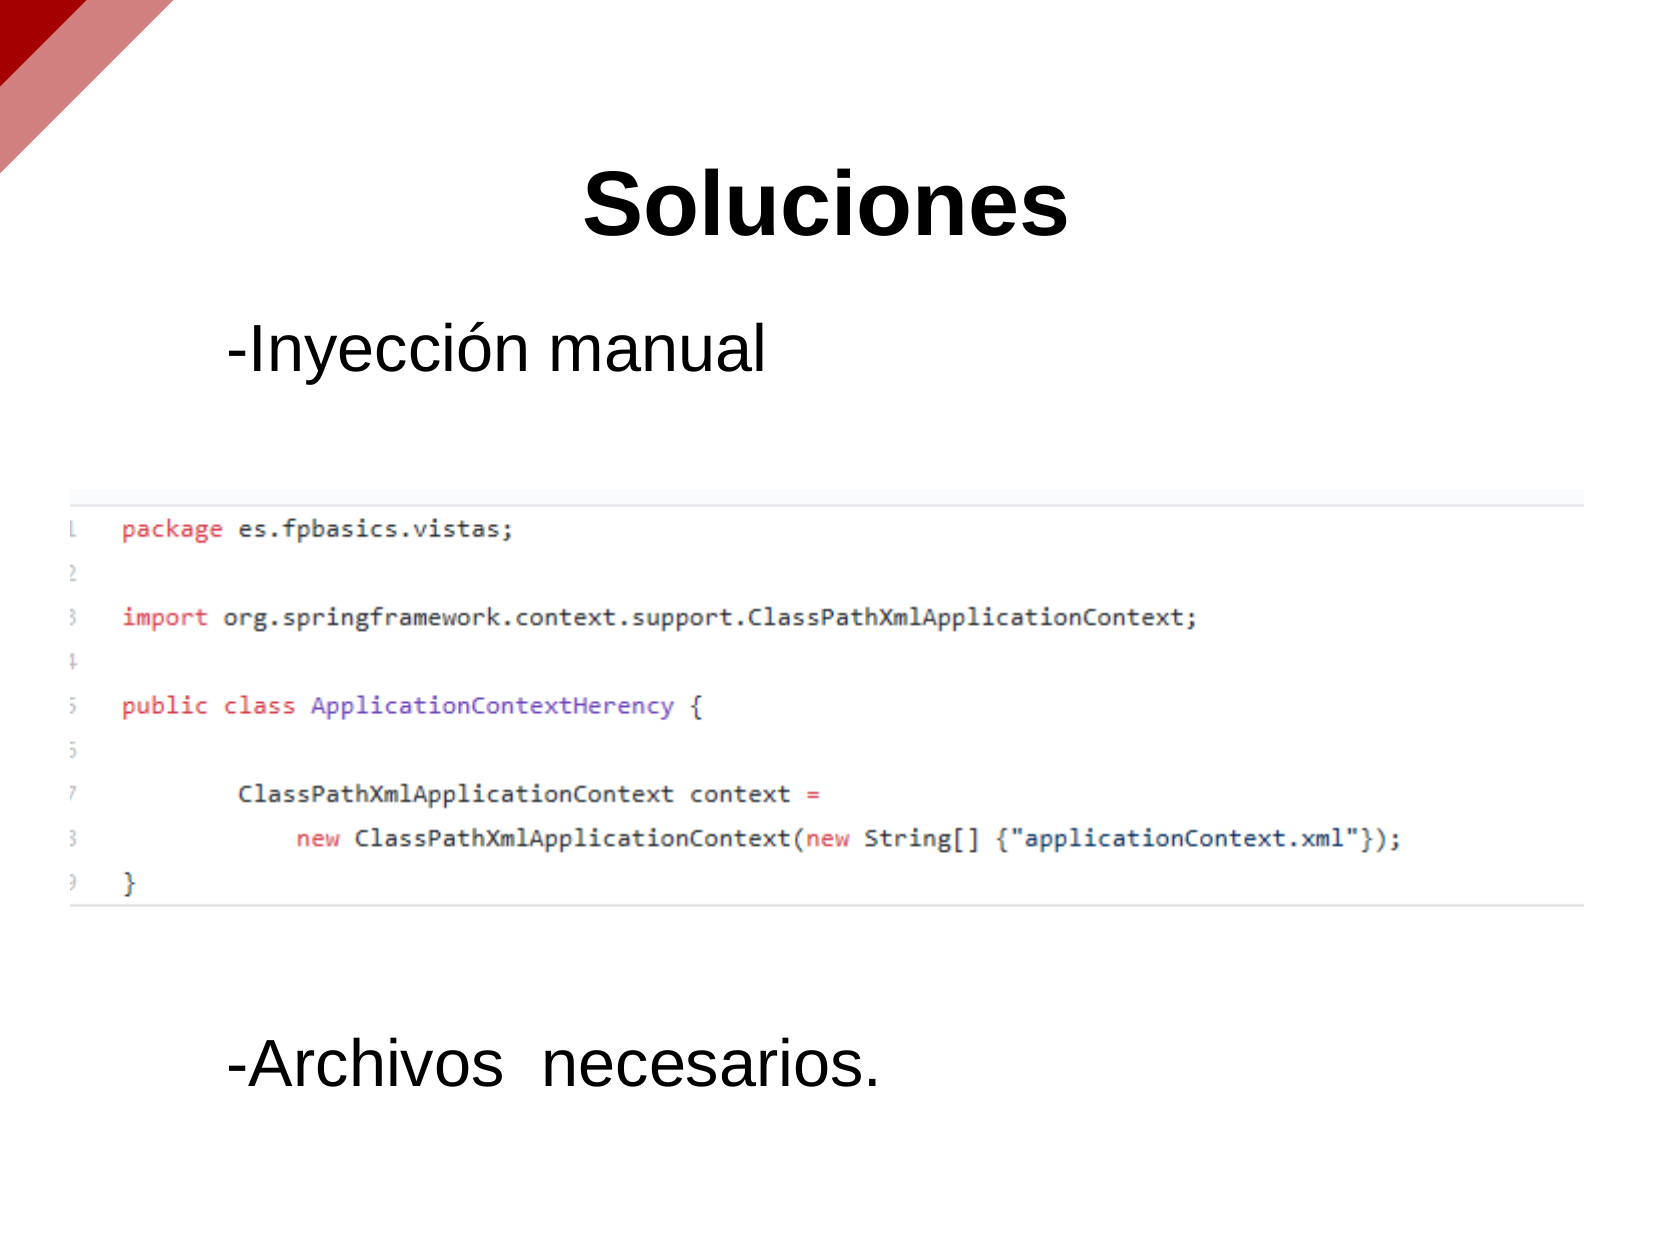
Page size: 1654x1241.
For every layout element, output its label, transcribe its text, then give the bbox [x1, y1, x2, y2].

text_box Soluciones [82, 95, 1571, 303]
text_box -Inyección manual [226, 304, 1530, 488]
picture [70, 489, 1584, 915]
text_box -Archivos necesarios. [226, 1019, 1530, 1203]
